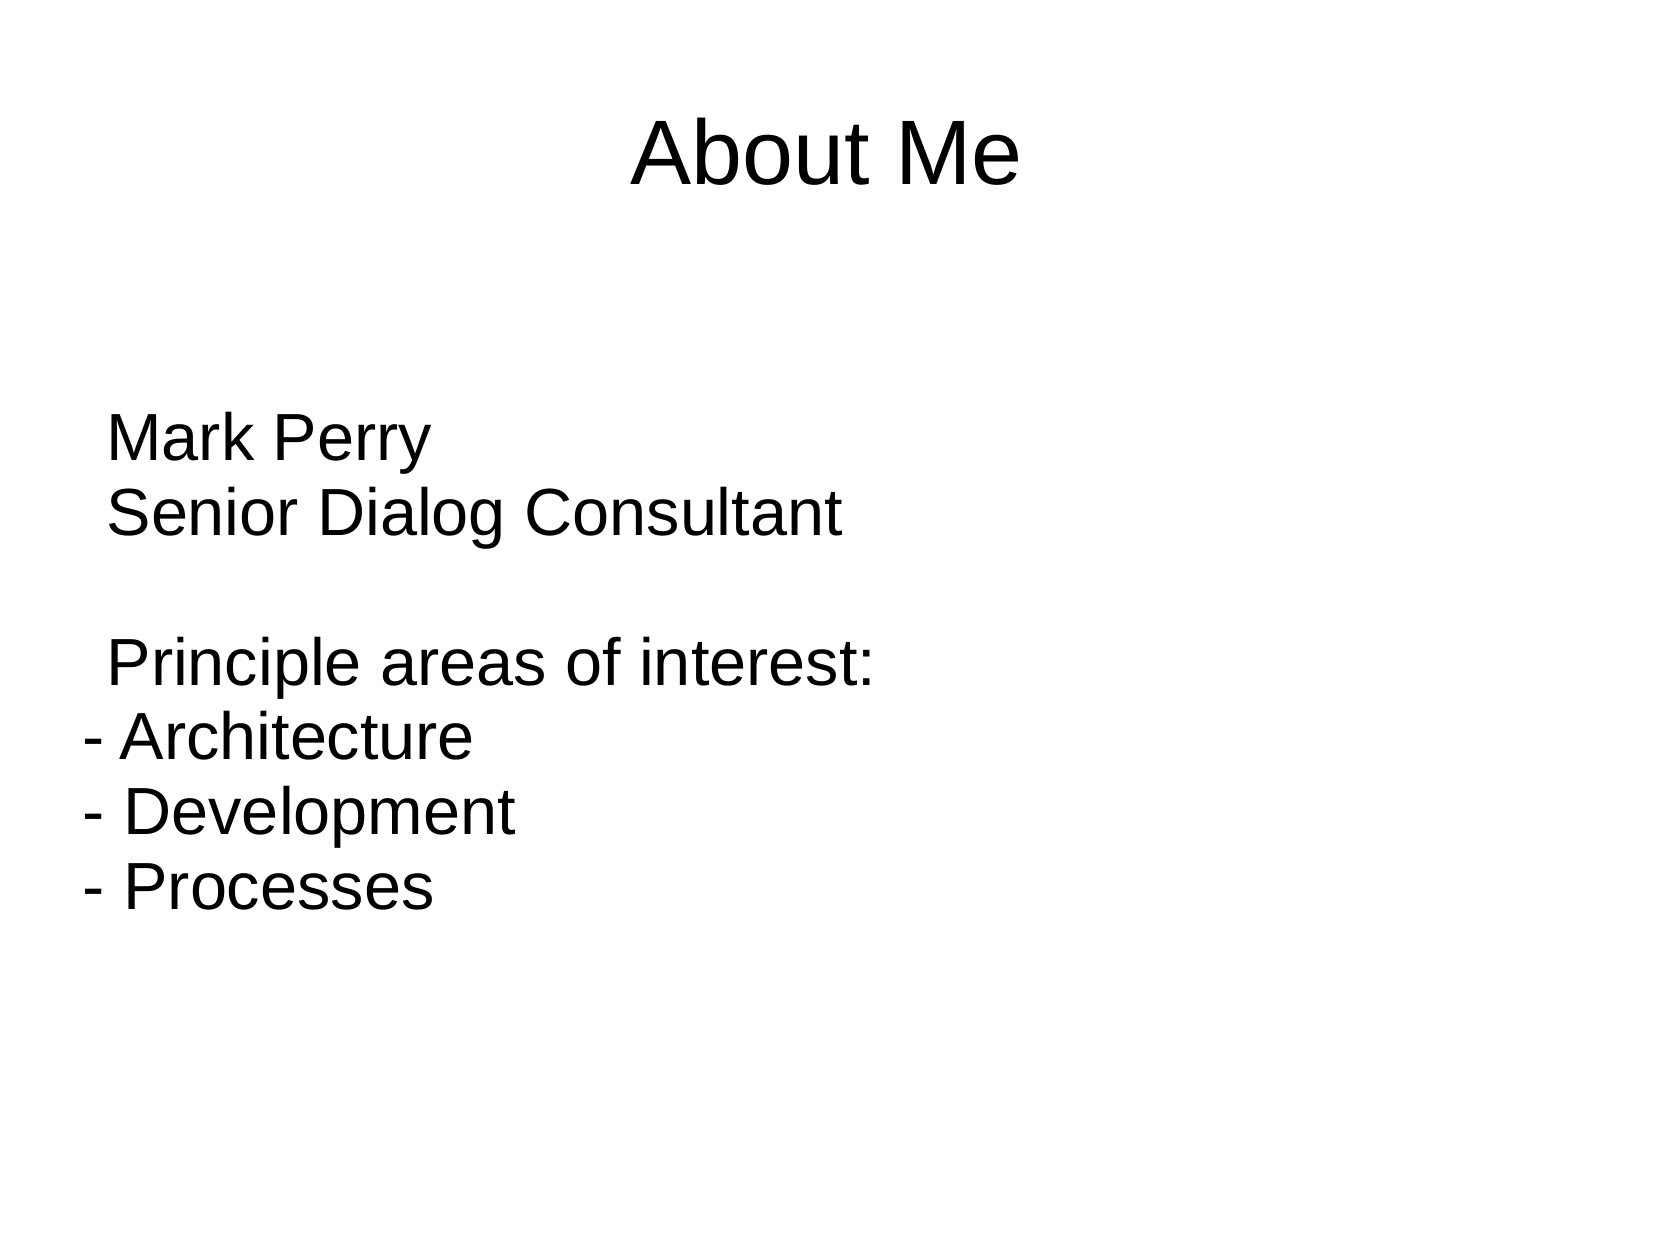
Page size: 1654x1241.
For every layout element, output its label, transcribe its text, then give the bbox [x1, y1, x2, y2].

title About Me [82, 56, 1571, 250]
subtitle Mark Perry Senior Dialog Consultant Principle areas of interest: - Architecture - Development - Processes [82, 290, 1571, 1109]
